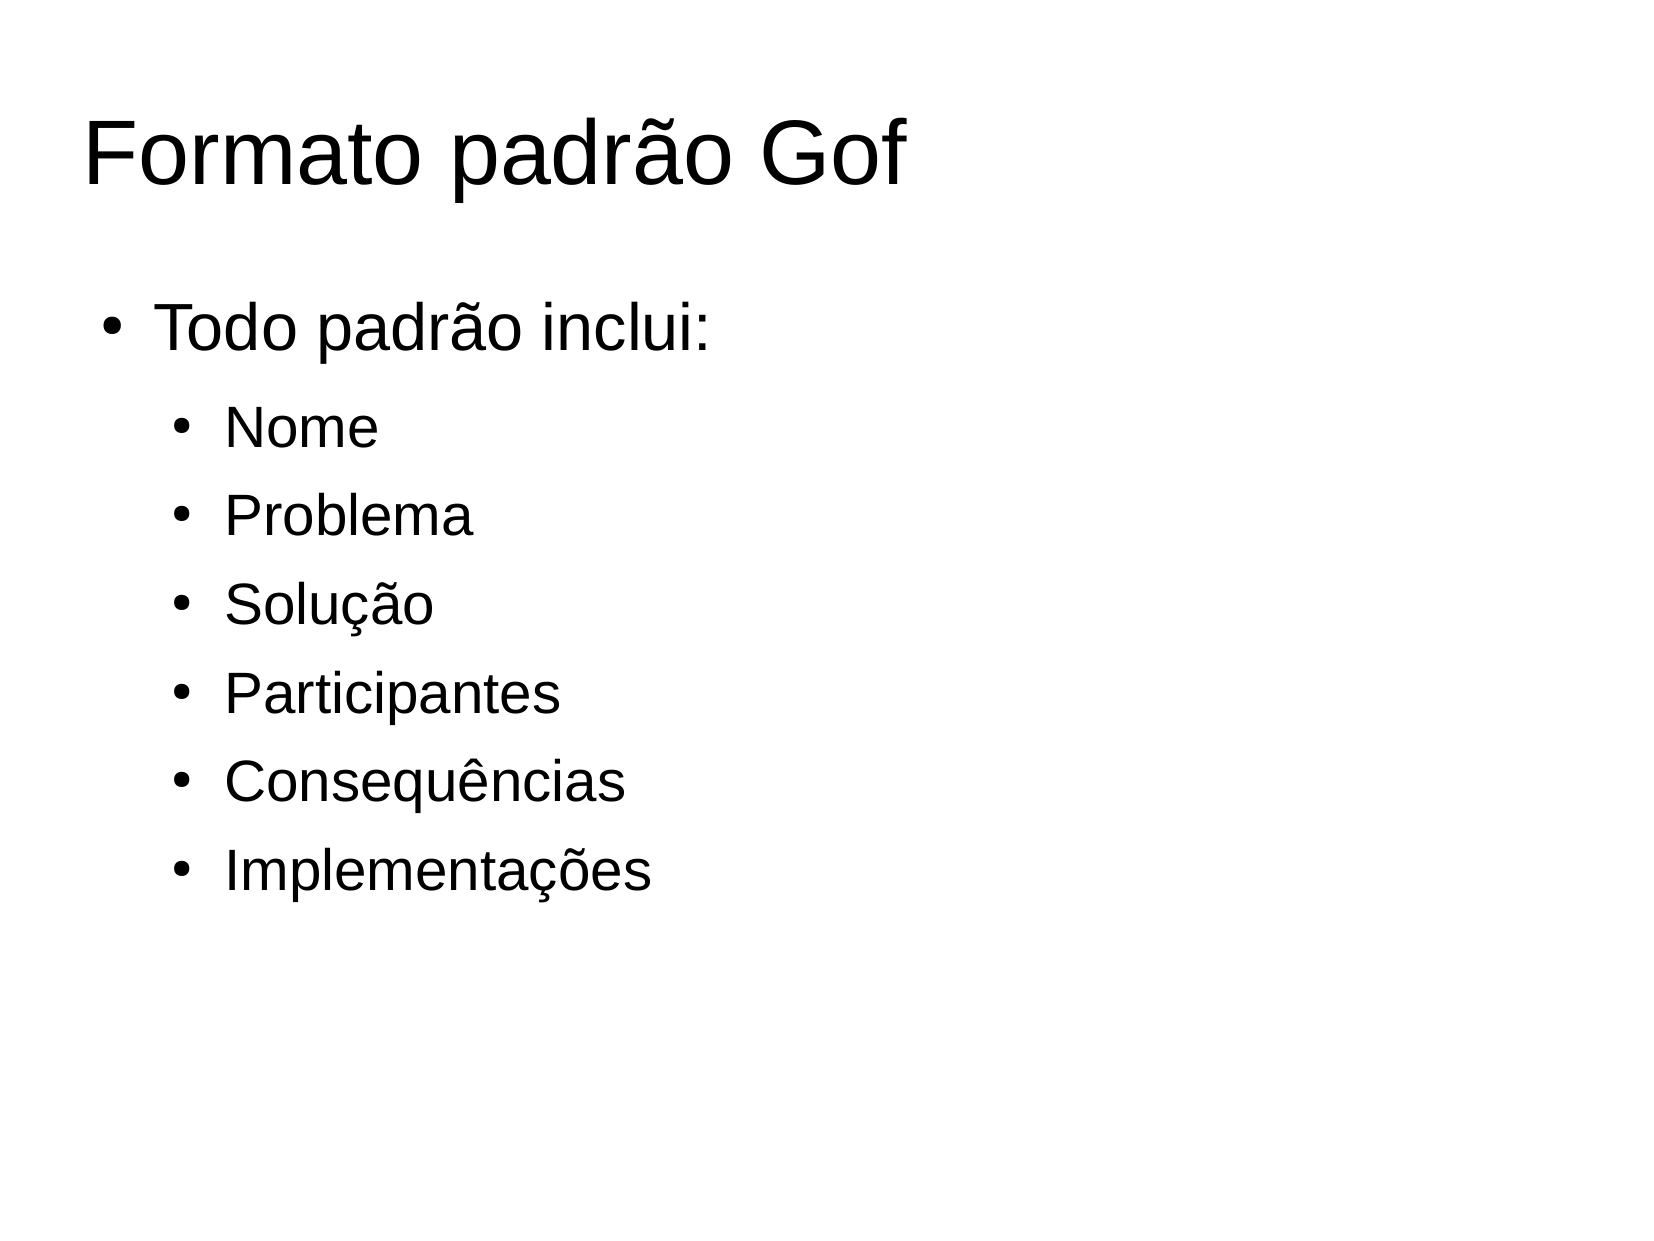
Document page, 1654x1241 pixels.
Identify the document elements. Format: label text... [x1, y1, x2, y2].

list Todo padrão inclui: Nome Problema Solução Participantes Consequências Implementações [82, 290, 1571, 1109]
title Formato padrão Gof [82, 49, 1571, 257]
